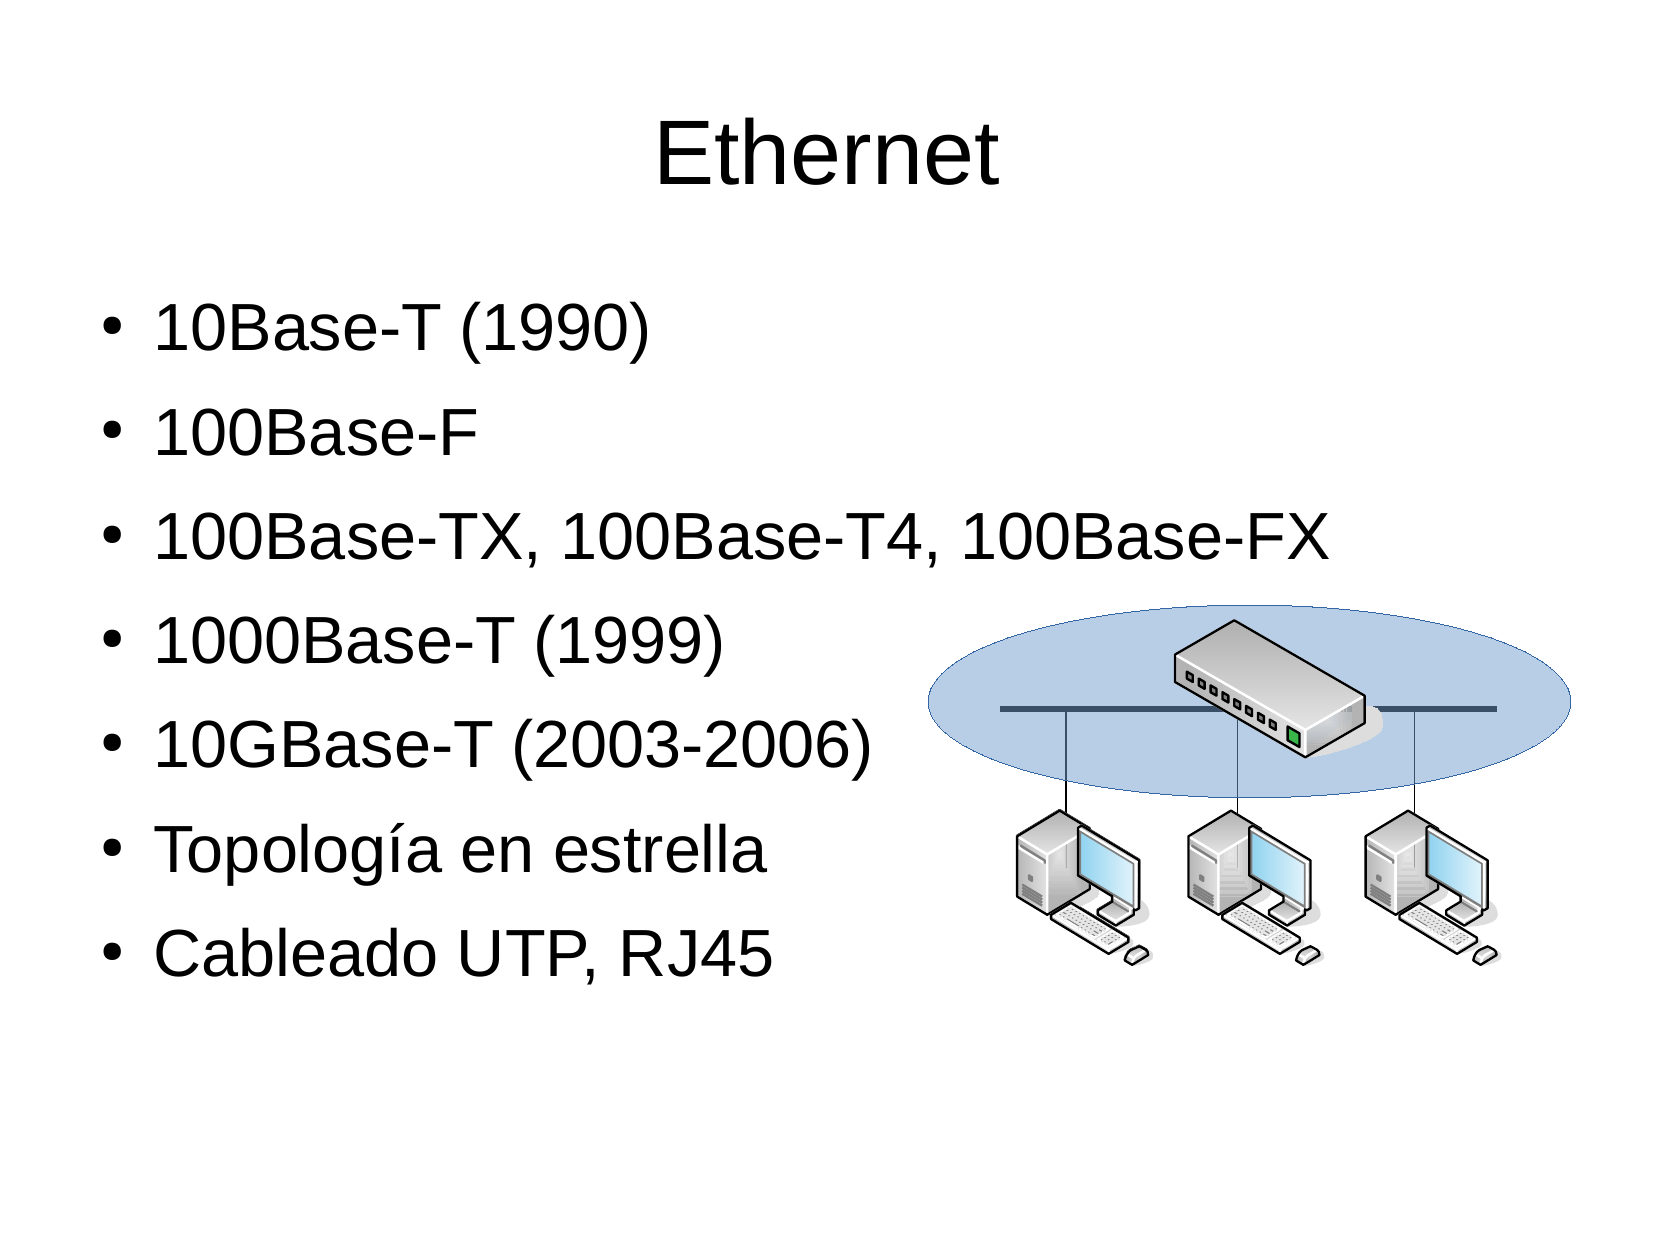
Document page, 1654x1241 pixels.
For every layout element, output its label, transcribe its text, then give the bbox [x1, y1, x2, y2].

text_box [1019, 813, 1088, 912]
text_box [1190, 813, 1259, 913]
text_box [928, 605, 1571, 798]
text_box [1475, 948, 1495, 963]
text_box [1224, 912, 1298, 951]
text_box [1428, 828, 1486, 923]
text_box [1251, 828, 1309, 923]
title Ethernet [82, 49, 1571, 257]
text_box [1136, 951, 1152, 965]
text_box [1421, 886, 1448, 906]
text_box [1298, 948, 1317, 963]
list 10Base-T (1990) 100Base-F 100Base-TX, 100Base-T4, 100Base-FX 1000Base-T (1999) 10GBase-T (2003-2006) Topología en estrella Cableado UTP, RJ45 [82, 290, 1571, 1010]
text_box [1287, 940, 1304, 952]
text_box [1116, 939, 1133, 952]
text_box [1120, 901, 1149, 926]
text_box [1465, 940, 1481, 952]
text_box [1367, 813, 1436, 912]
text_box [1080, 828, 1138, 923]
text_box [1308, 952, 1324, 965]
text_box [1291, 901, 1320, 926]
text_box [1073, 886, 1099, 906]
text_box [1244, 886, 1271, 906]
text_box [1485, 952, 1501, 965]
text_box [1401, 912, 1475, 951]
text_box [1053, 912, 1127, 952]
text_box [1468, 901, 1497, 926]
text_box [1127, 949, 1146, 962]
